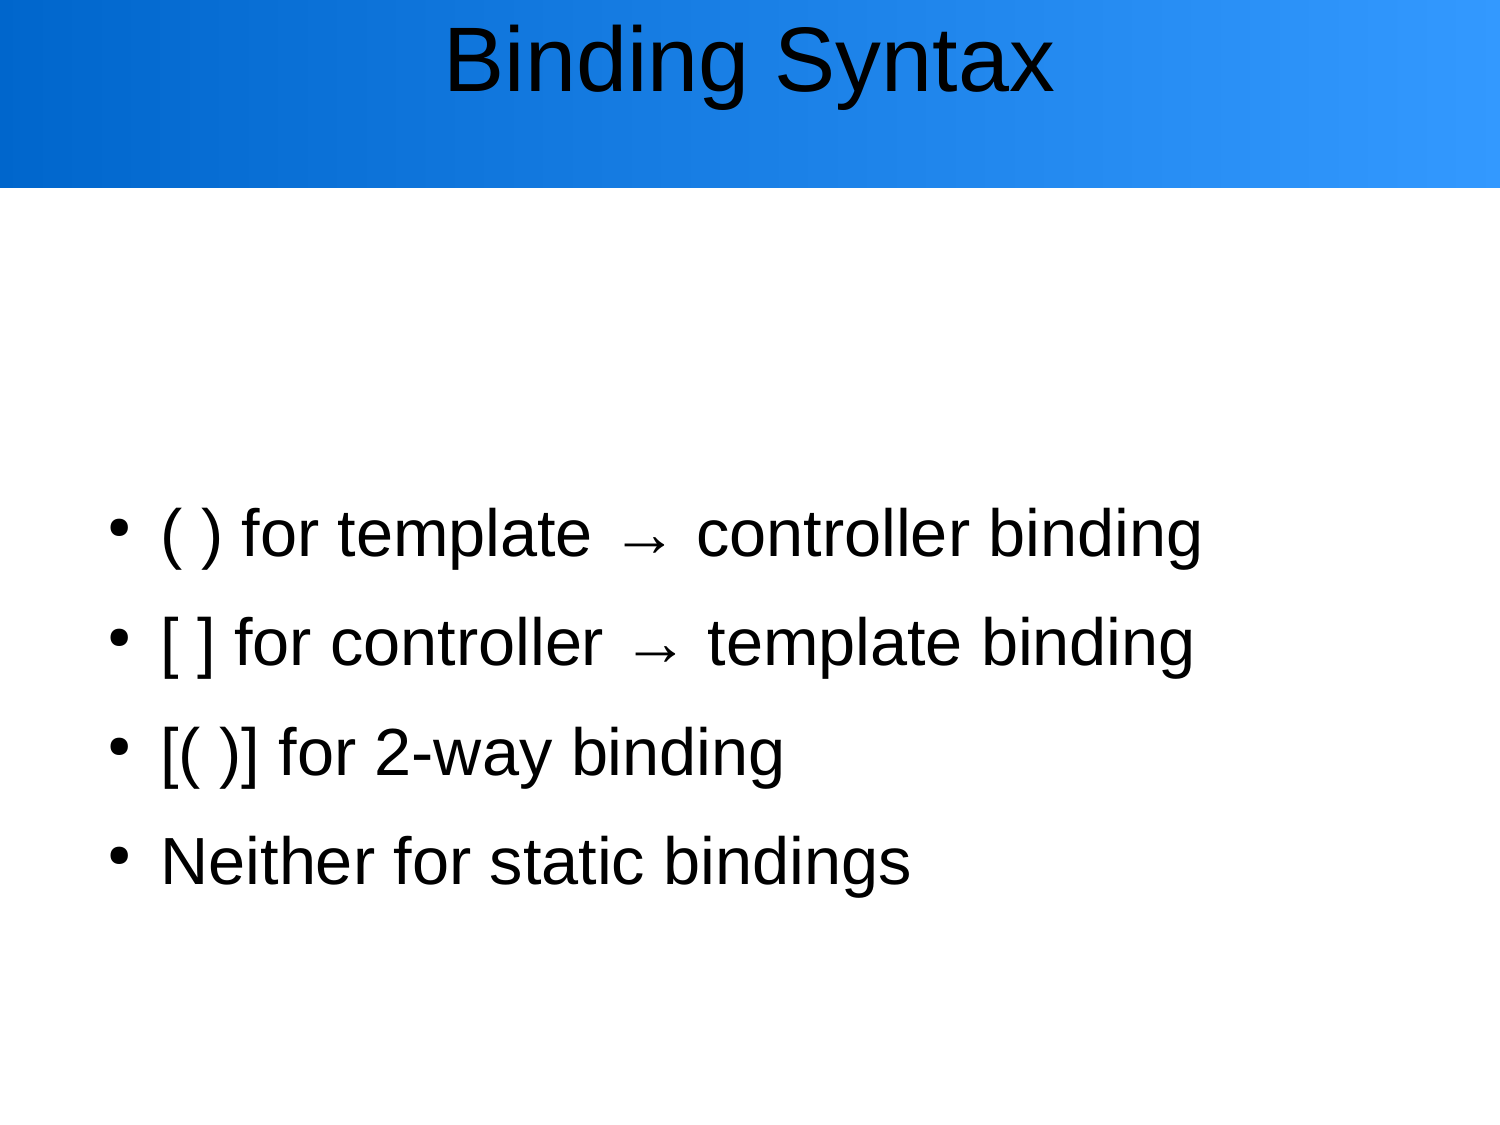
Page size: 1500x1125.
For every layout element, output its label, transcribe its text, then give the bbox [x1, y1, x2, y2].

title Binding Syntax [0, 0, 1500, 188]
list ( ) for template → controller binding [ ] for controller → template binding [( )] for 2-way binding Neither for static bindings [75, 263, 1425, 1021]
